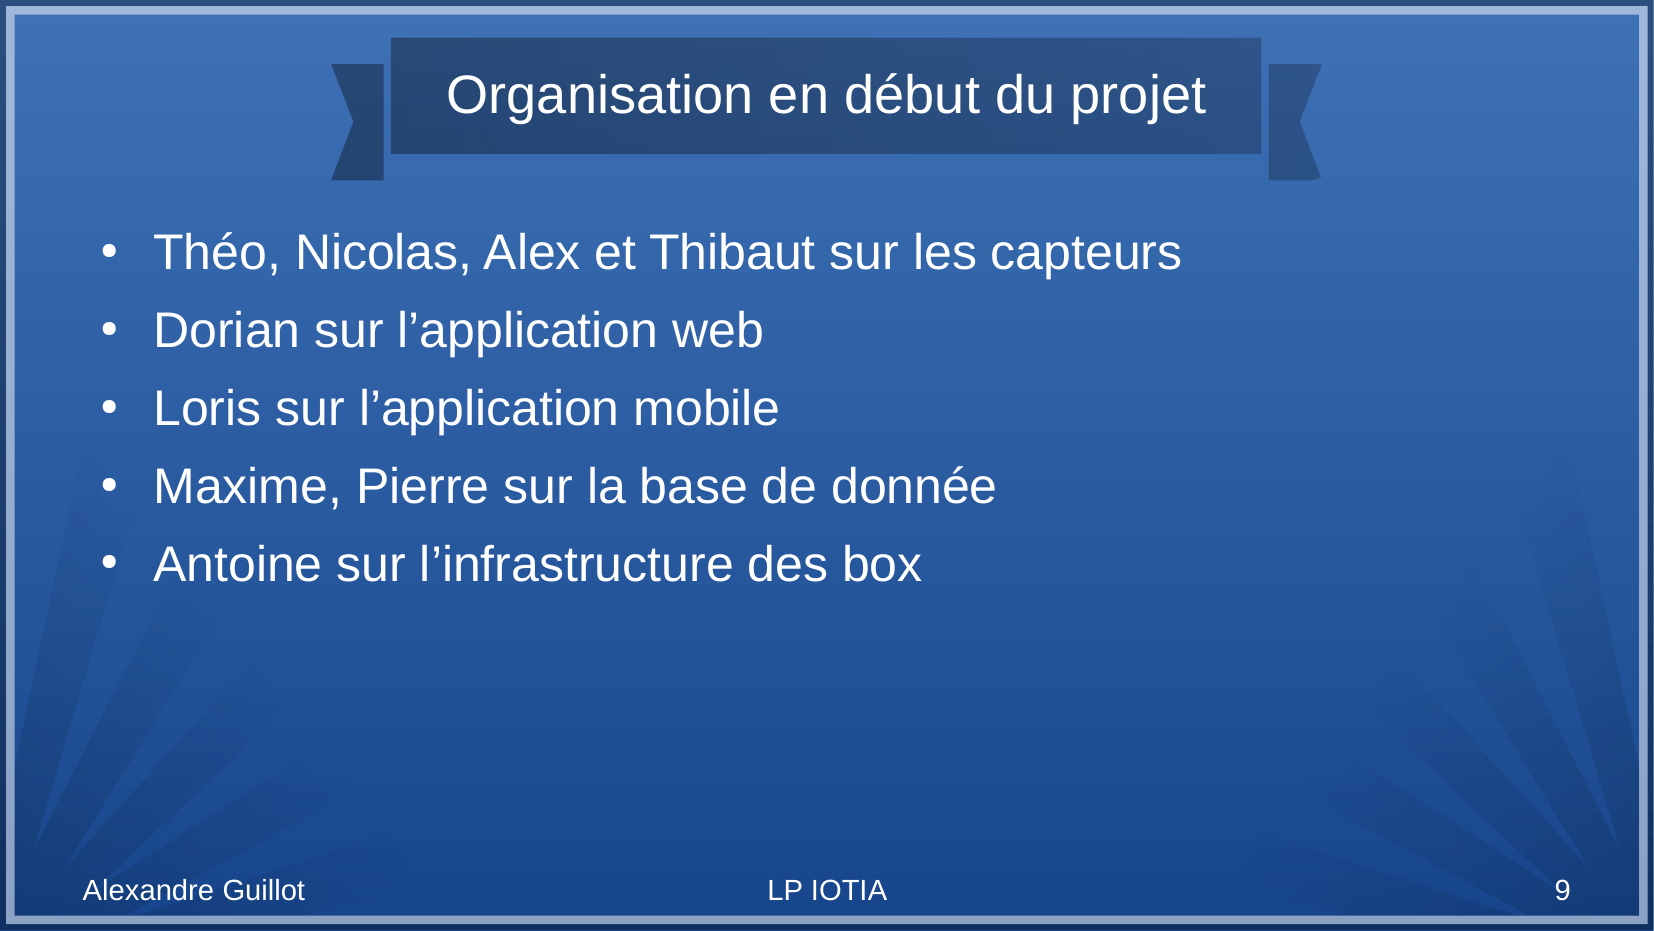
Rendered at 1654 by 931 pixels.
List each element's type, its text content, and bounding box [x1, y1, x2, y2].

list Théo, Nicolas, Alex et Thibaut sur les capteurs Dorian sur l’application web Loris sur l’application mobile Maxime, Pierre sur la base de donnée Antoine sur l’infrastructure des box [82, 224, 1571, 848]
title Organisation en début du projet [389, 35, 1264, 154]
